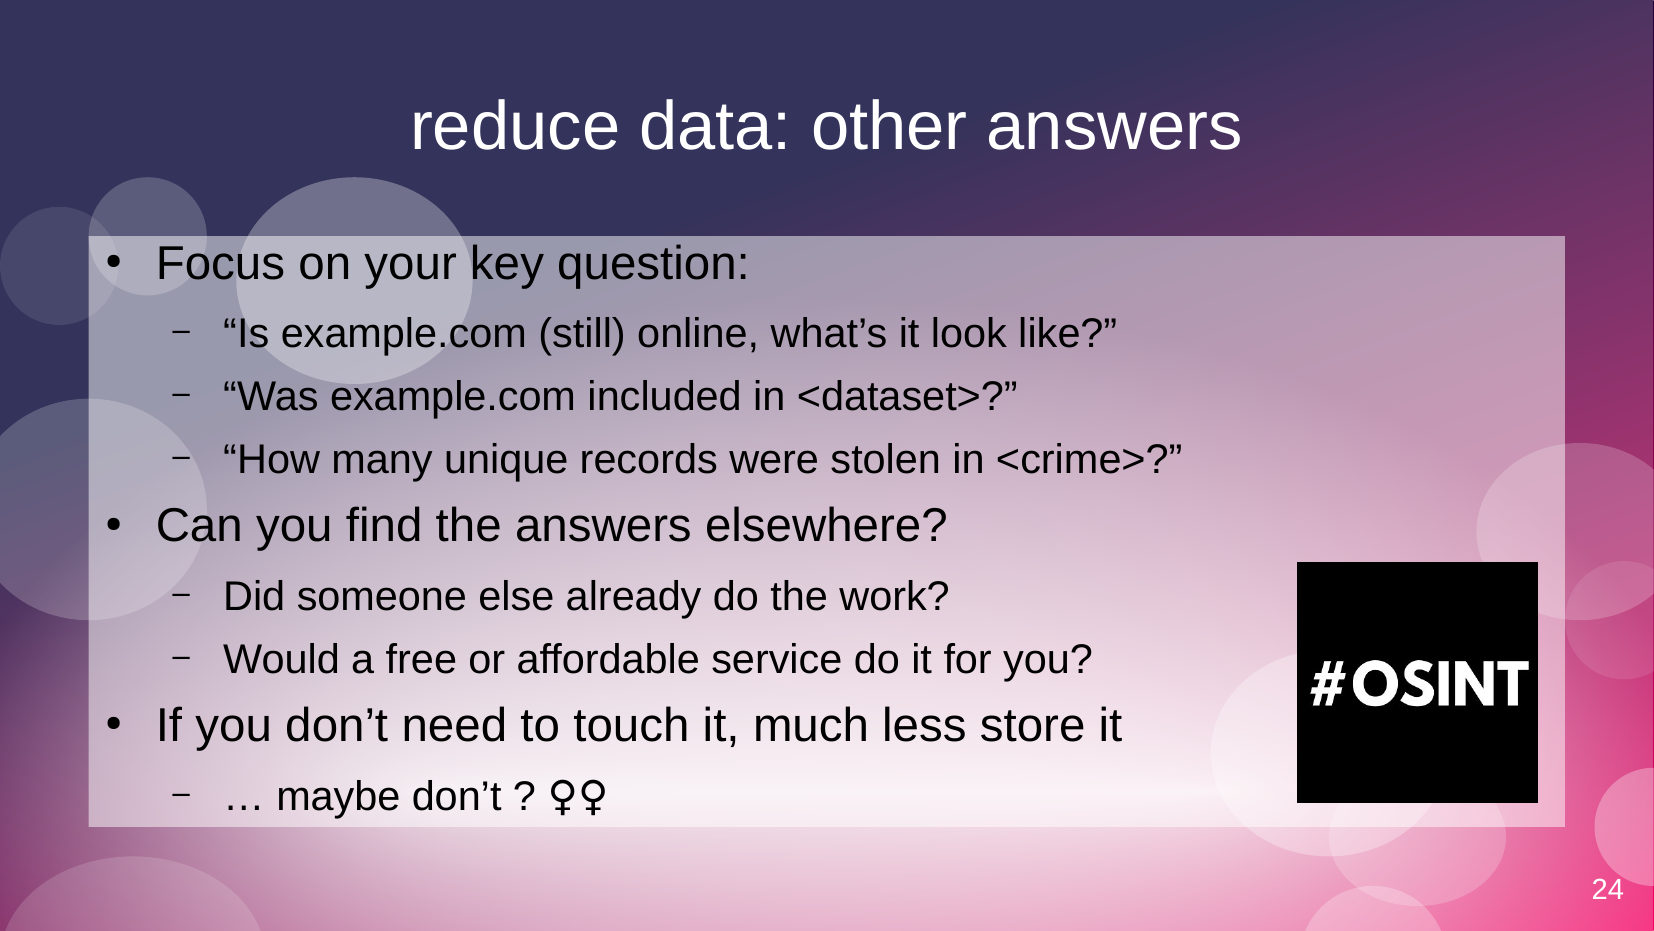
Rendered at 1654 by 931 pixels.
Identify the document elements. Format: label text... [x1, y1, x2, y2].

picture [1297, 562, 1538, 803]
list Focus on your key question: “Is example.com (still) online, what’s it look like?” “Was example.com included in <dataset>?” “How many unique records were stolen in <crime>?” Can you find the answers elsewhere? Did someone else already do the work? Would a free or affordable service do it for you? If you don’t need to touch it, much less store it … maybe don’t ? 🤷🏽‍♀️ [88, 236, 1565, 827]
title reduce data: other answers [88, 44, 1565, 207]
